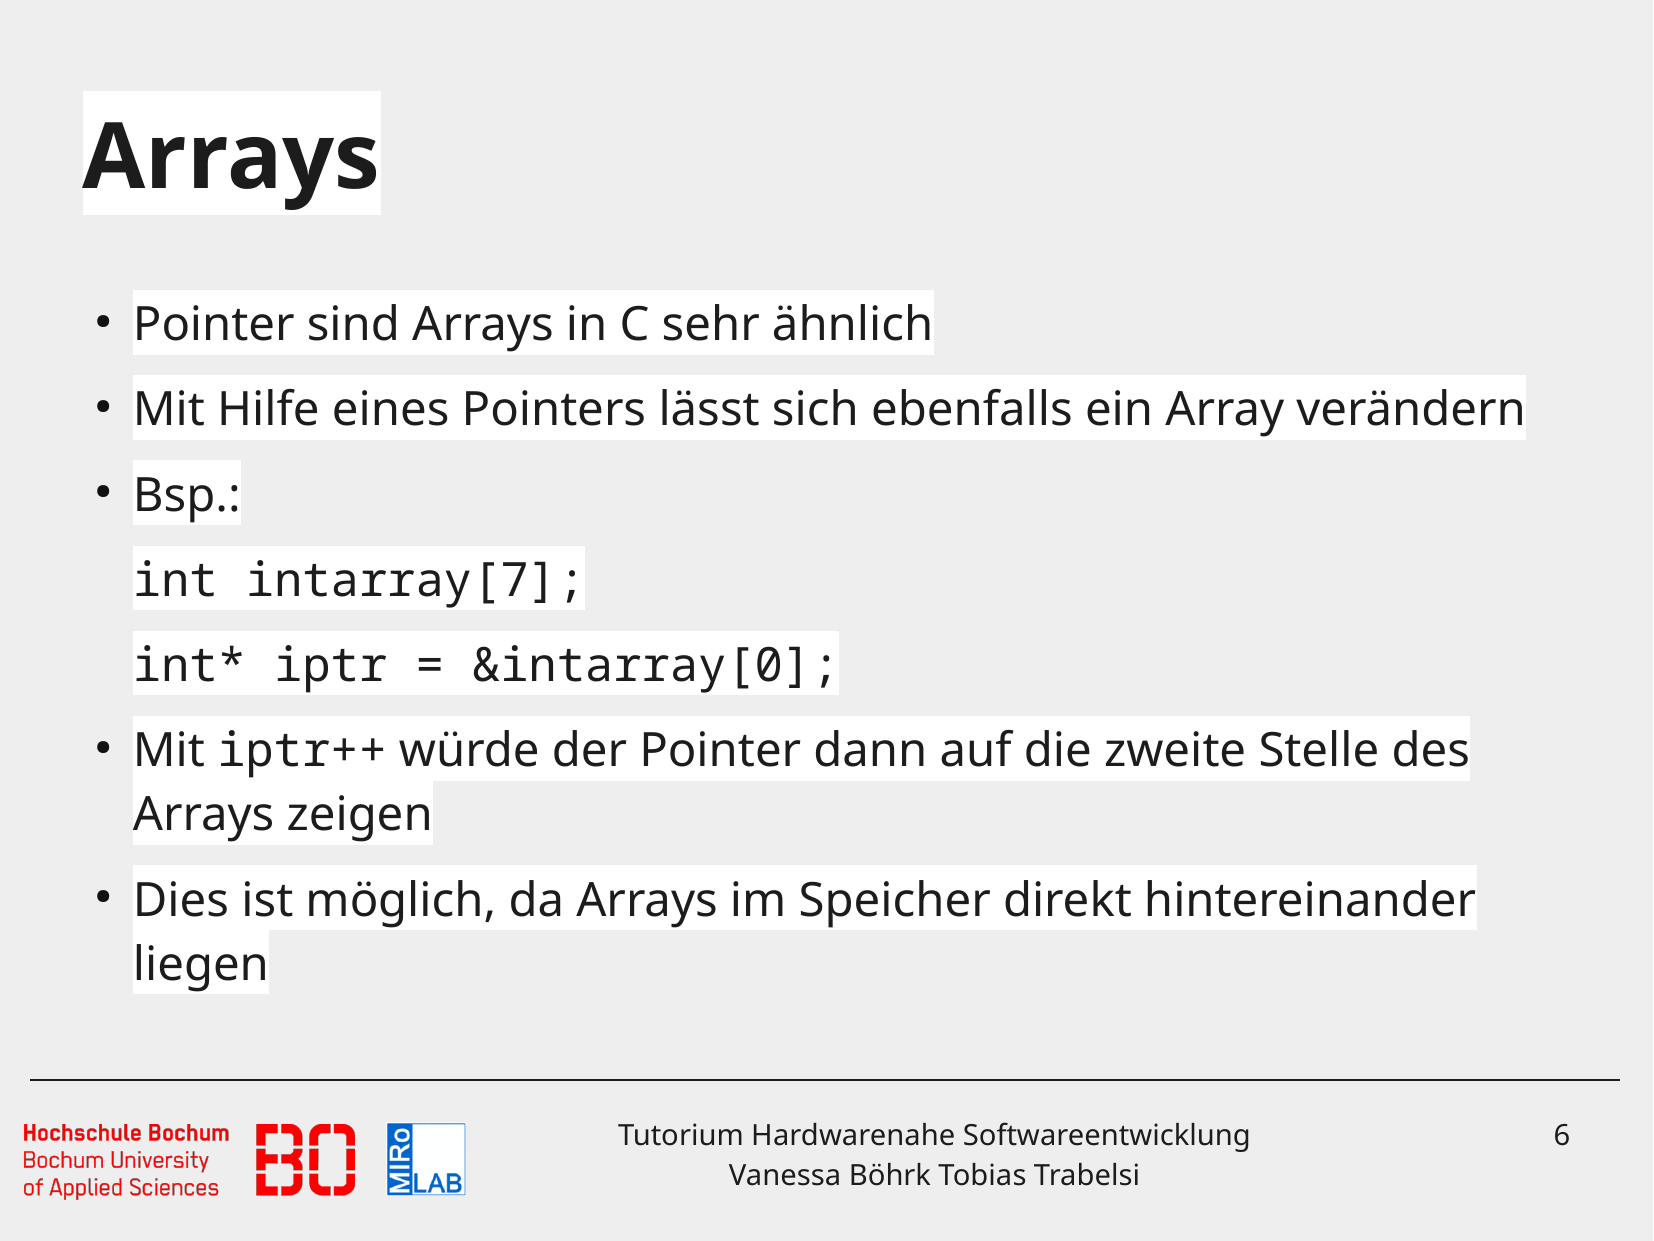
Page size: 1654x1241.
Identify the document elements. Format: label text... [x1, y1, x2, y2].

title Arrays [82, 49, 1561, 257]
picture [24, 1124, 355, 1200]
list Pointer sind Arrays in C sehr ähnlich Mit Hilfe eines Pointers lässt sich ebenfalls ein Array verändern Bsp.: int intarray[7]; int* iptr = &intarray[0]; Mit iptr++ würde der Pointer dann auf die zweite Stelle des Arrays zeigen Dies ist möglich, da Arrays im Speicher direkt hintereinander liegen [82, 290, 1571, 1010]
picture [386, 1122, 466, 1196]
